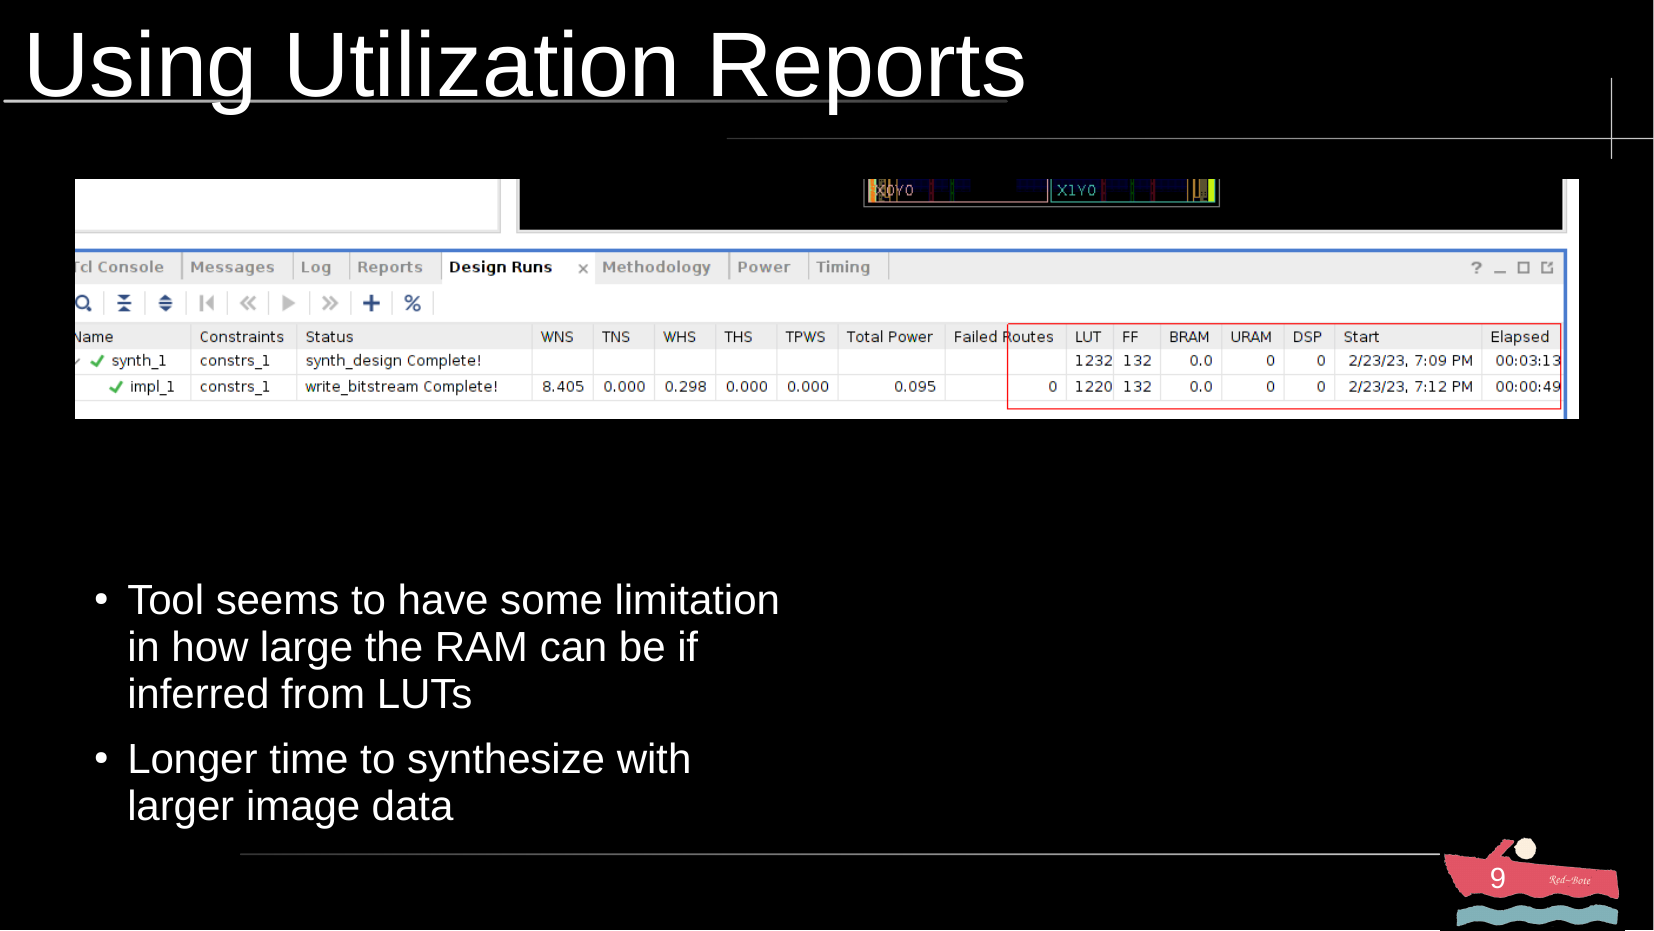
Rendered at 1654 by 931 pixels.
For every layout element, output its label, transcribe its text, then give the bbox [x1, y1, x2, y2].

picture [75, 179, 1579, 419]
list Tool seems to have some limitation in how large the RAM can be if inferred from LUTs Longer time to synthesize with larger image data [82, 576, 809, 834]
title Using Utilization Reports [23, 11, 1589, 119]
picture [1440, 830, 1625, 931]
